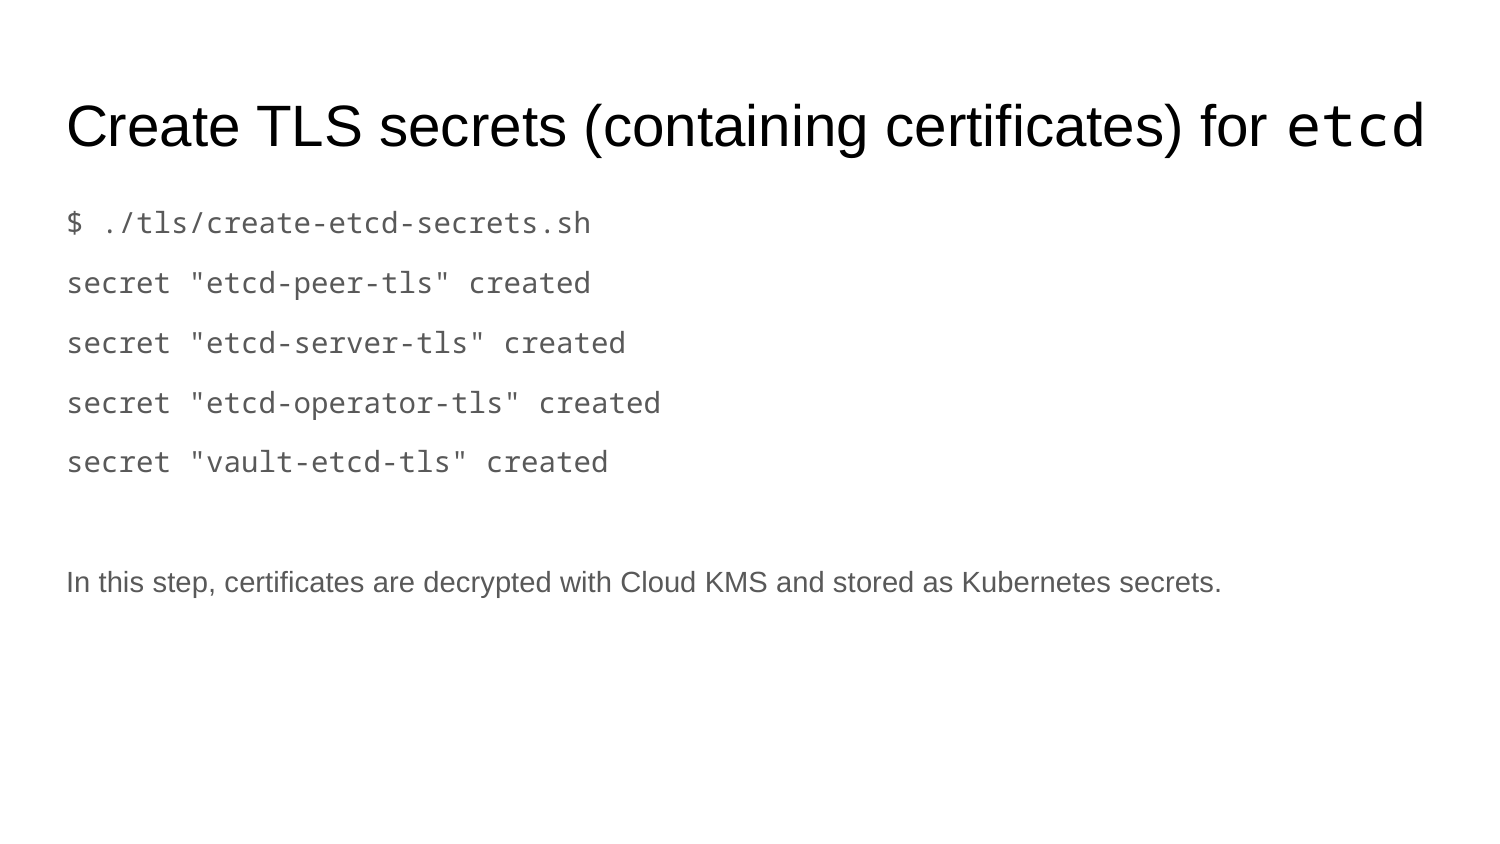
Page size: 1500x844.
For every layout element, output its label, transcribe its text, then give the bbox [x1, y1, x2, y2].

title Create TLS secrets (containing certificates) for etcd [51, 72, 1449, 167]
list $ ./tls/create-etcd-secrets.sh secret "etcd-peer-tls" created secret "etcd-server-tls" created secret "etcd-operator-tls" created secret "vault-etcd-tls" created In this step, certificates are decrypted with Cloud KMS and stored as Kubernetes secrets. [51, 189, 1449, 750]
